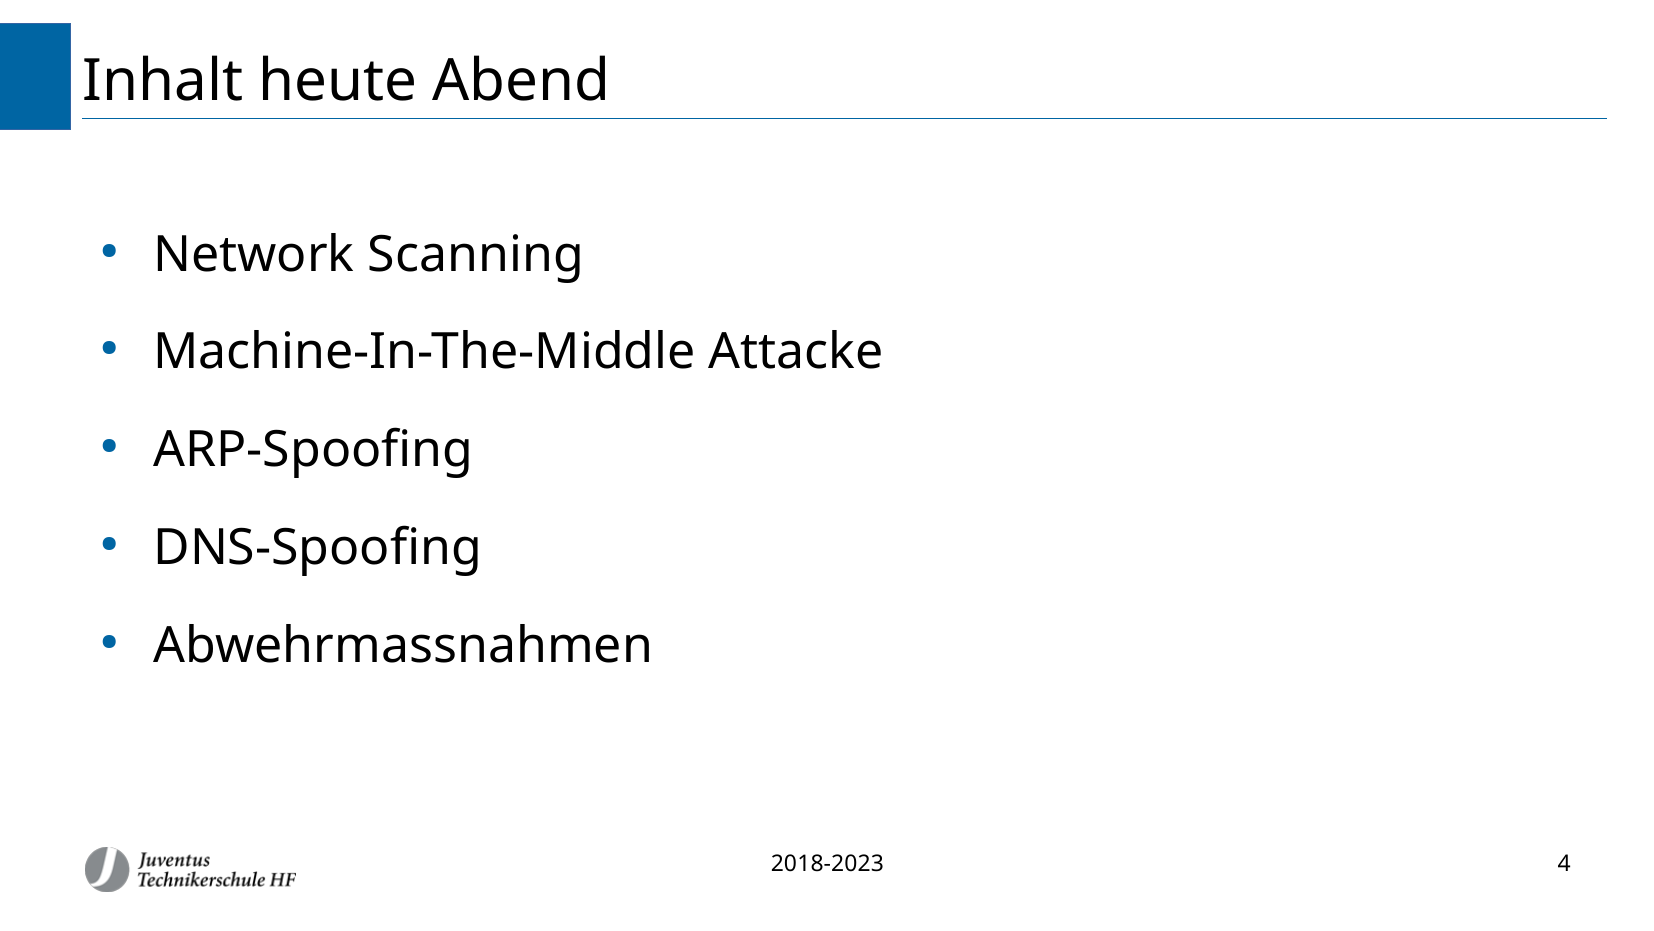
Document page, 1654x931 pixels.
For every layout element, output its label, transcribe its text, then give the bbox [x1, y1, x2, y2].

title Inhalt heute Abend [82, 37, 1571, 119]
picture [85, 847, 296, 892]
list Network Scanning Machine-In-The-Middle Attacke ARP-Spoofing DNS-Spoofing Abwehrmassnahmen [82, 217, 1571, 758]
